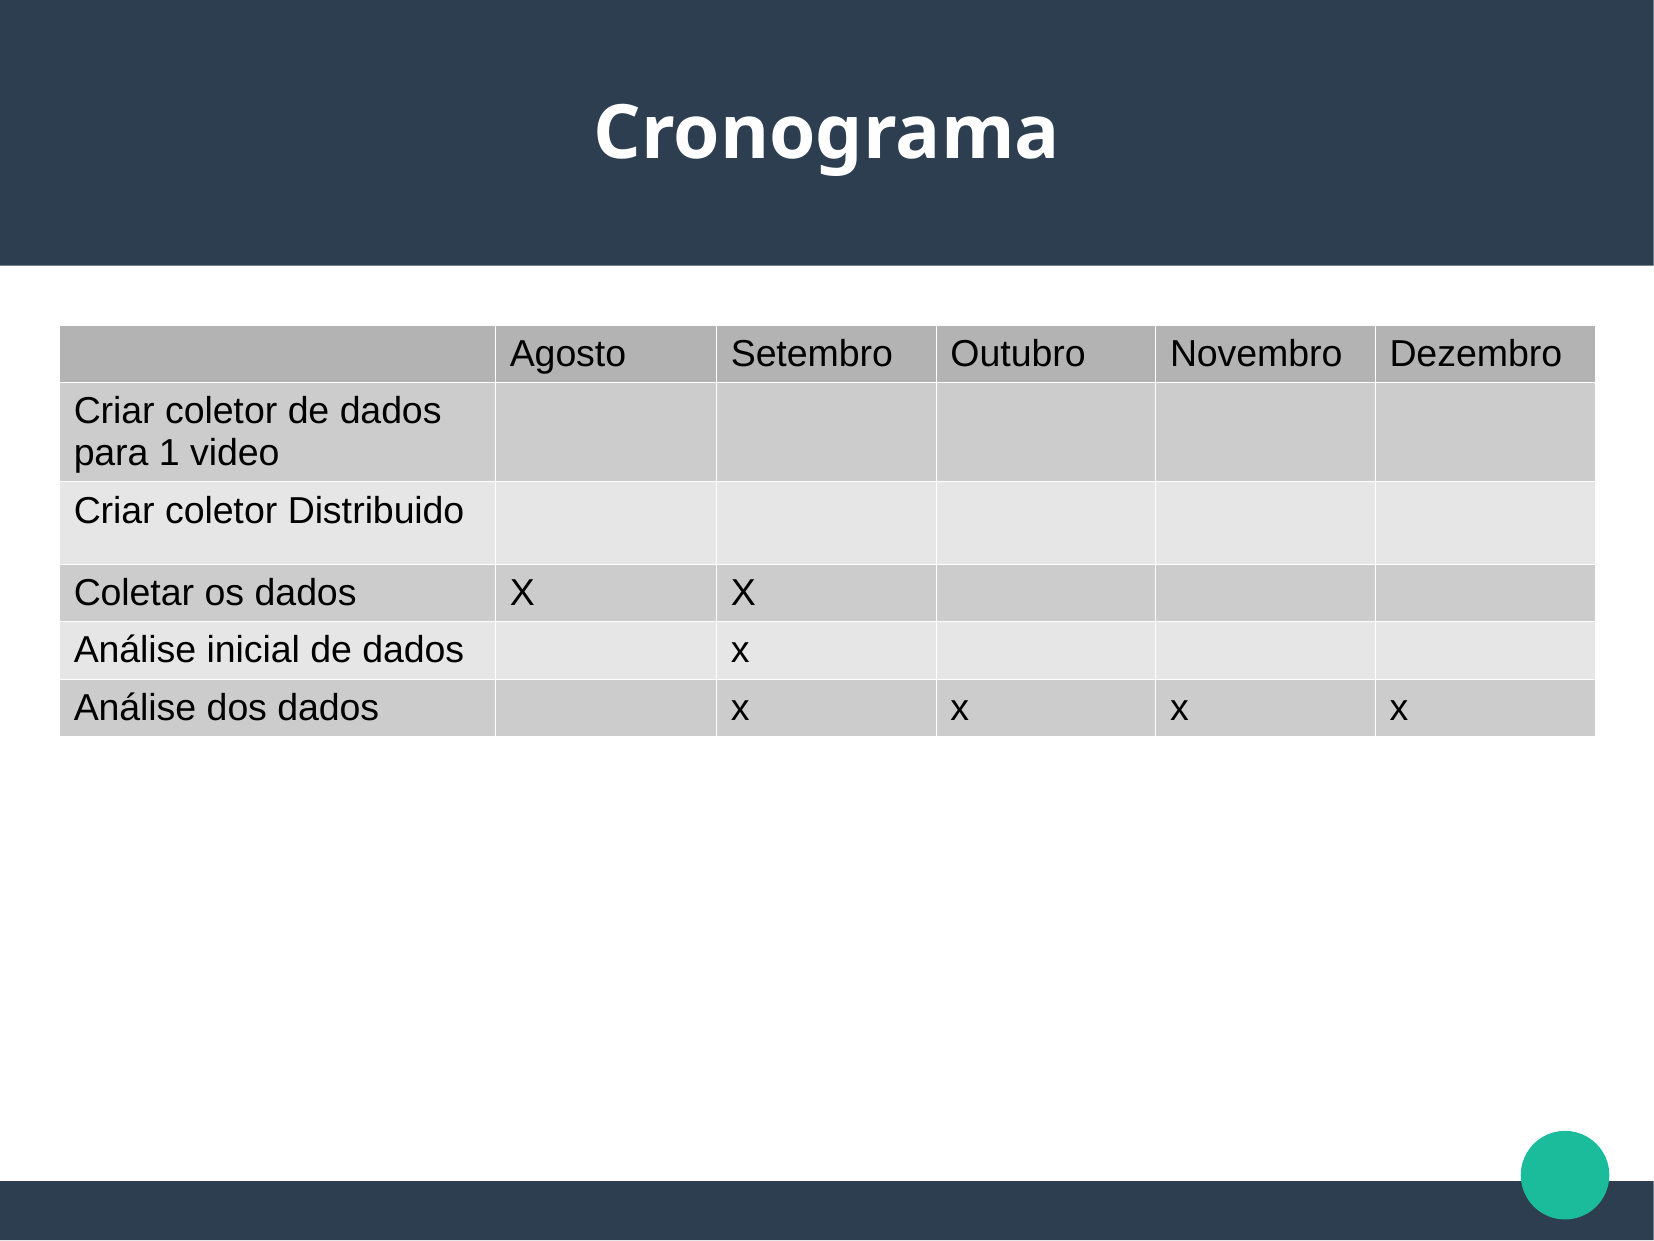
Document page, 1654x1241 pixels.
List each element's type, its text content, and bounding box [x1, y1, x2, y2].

table_cell Análise dos dados [60, 680, 495, 736]
table_cell x [1376, 680, 1595, 736]
table_cell [1156, 383, 1375, 481]
table_header Outubro [937, 326, 1155, 382]
table_header Dezembro [1376, 326, 1595, 382]
table_cell [1156, 482, 1375, 564]
table_header Novembro [1156, 326, 1375, 382]
table_cell [1376, 565, 1595, 621]
table_cell [717, 383, 936, 481]
table_cell x [1156, 680, 1375, 736]
table_header Agosto [496, 326, 716, 382]
table_cell Coletar os dados [60, 565, 495, 621]
table_cell x [717, 622, 936, 679]
table_cell [1376, 383, 1595, 481]
table_cell [496, 680, 716, 736]
table_cell Criar coletor de dados para 1 video [60, 383, 495, 481]
table_cell [937, 383, 1155, 481]
table_cell x [937, 680, 1155, 736]
table_cell X [717, 565, 936, 621]
table_cell x [717, 680, 936, 736]
table_header [60, 326, 495, 382]
table_cell [1156, 622, 1375, 679]
table_cell [496, 482, 716, 564]
table_cell [717, 482, 936, 564]
table_cell [496, 622, 716, 679]
table_cell [496, 383, 716, 481]
table_cell X [496, 565, 716, 621]
table_cell [937, 482, 1155, 564]
table_cell Criar coletor Distribuido [60, 482, 495, 564]
table_cell Análise inicial de dados [60, 622, 495, 679]
table_cell [937, 622, 1155, 679]
table_cell [1376, 622, 1595, 679]
table_header Setembro [717, 326, 936, 382]
table_cell [1376, 482, 1595, 564]
table_cell [937, 565, 1155, 621]
table_cell [1156, 565, 1375, 621]
title Cronograma [59, 49, 1595, 207]
